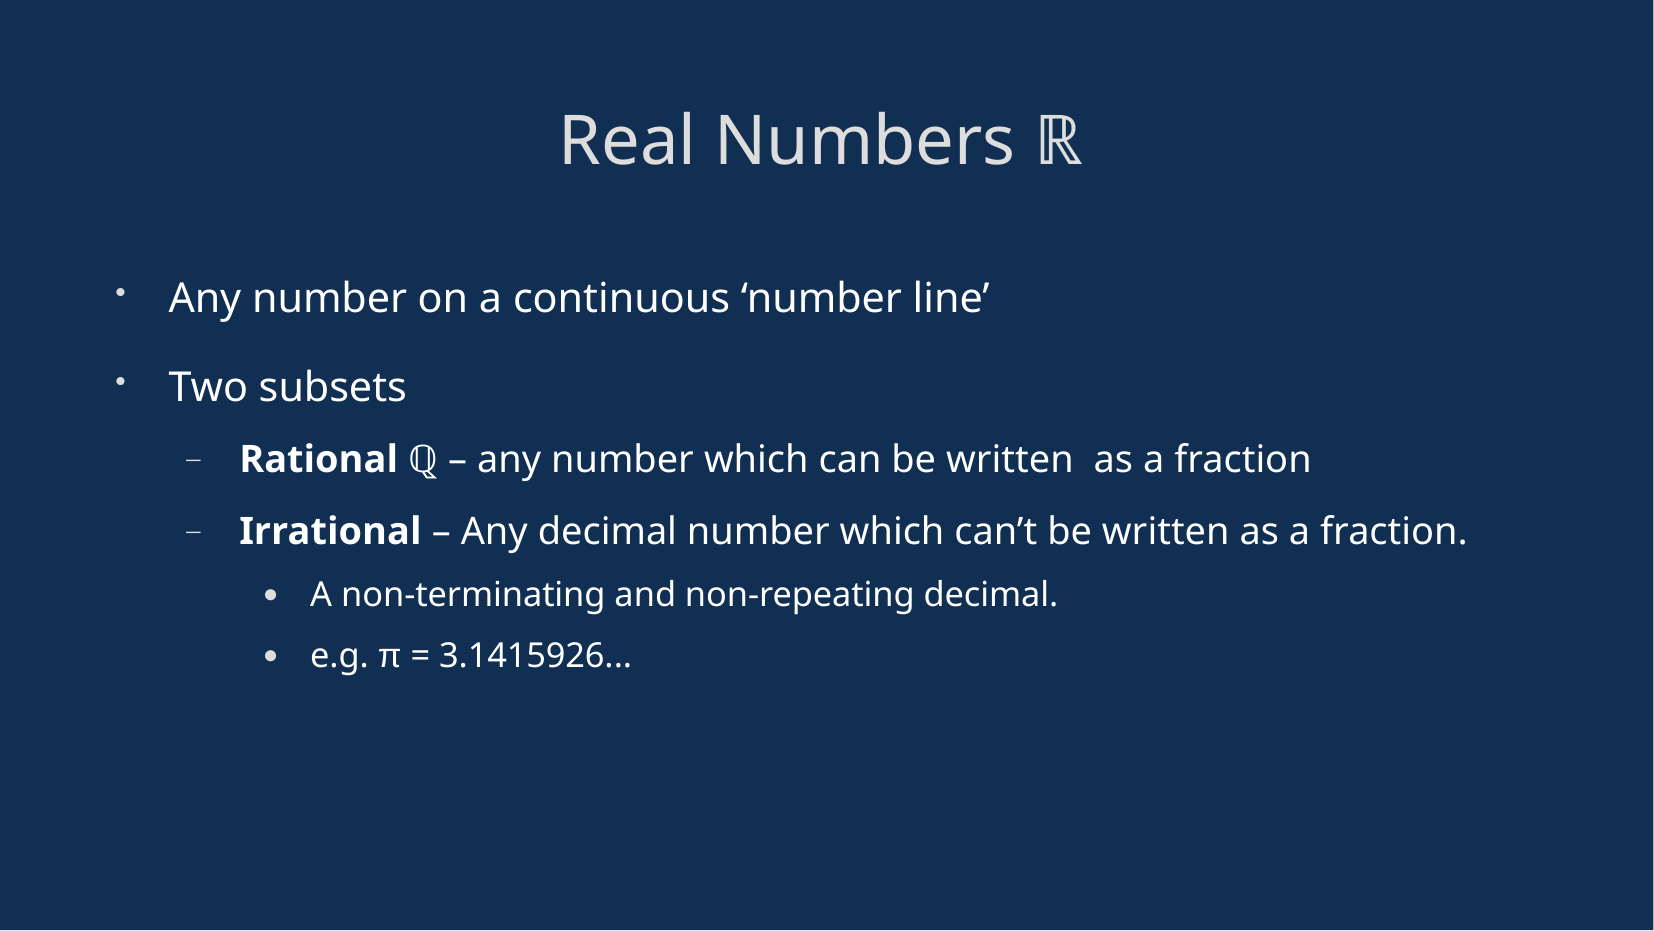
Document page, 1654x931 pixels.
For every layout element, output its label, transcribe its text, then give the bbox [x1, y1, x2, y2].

list Any number on a continuous ‘number line’ Two subsets Rational ℚ – any number which can be written as a fraction Irrational – Any decimal number which can’t be written as a fraction. A non-terminating and non-repeating decimal. e.g. π = 3.1415926... [97, 268, 1563, 806]
title Real Numbers ℝ [97, 56, 1563, 220]
